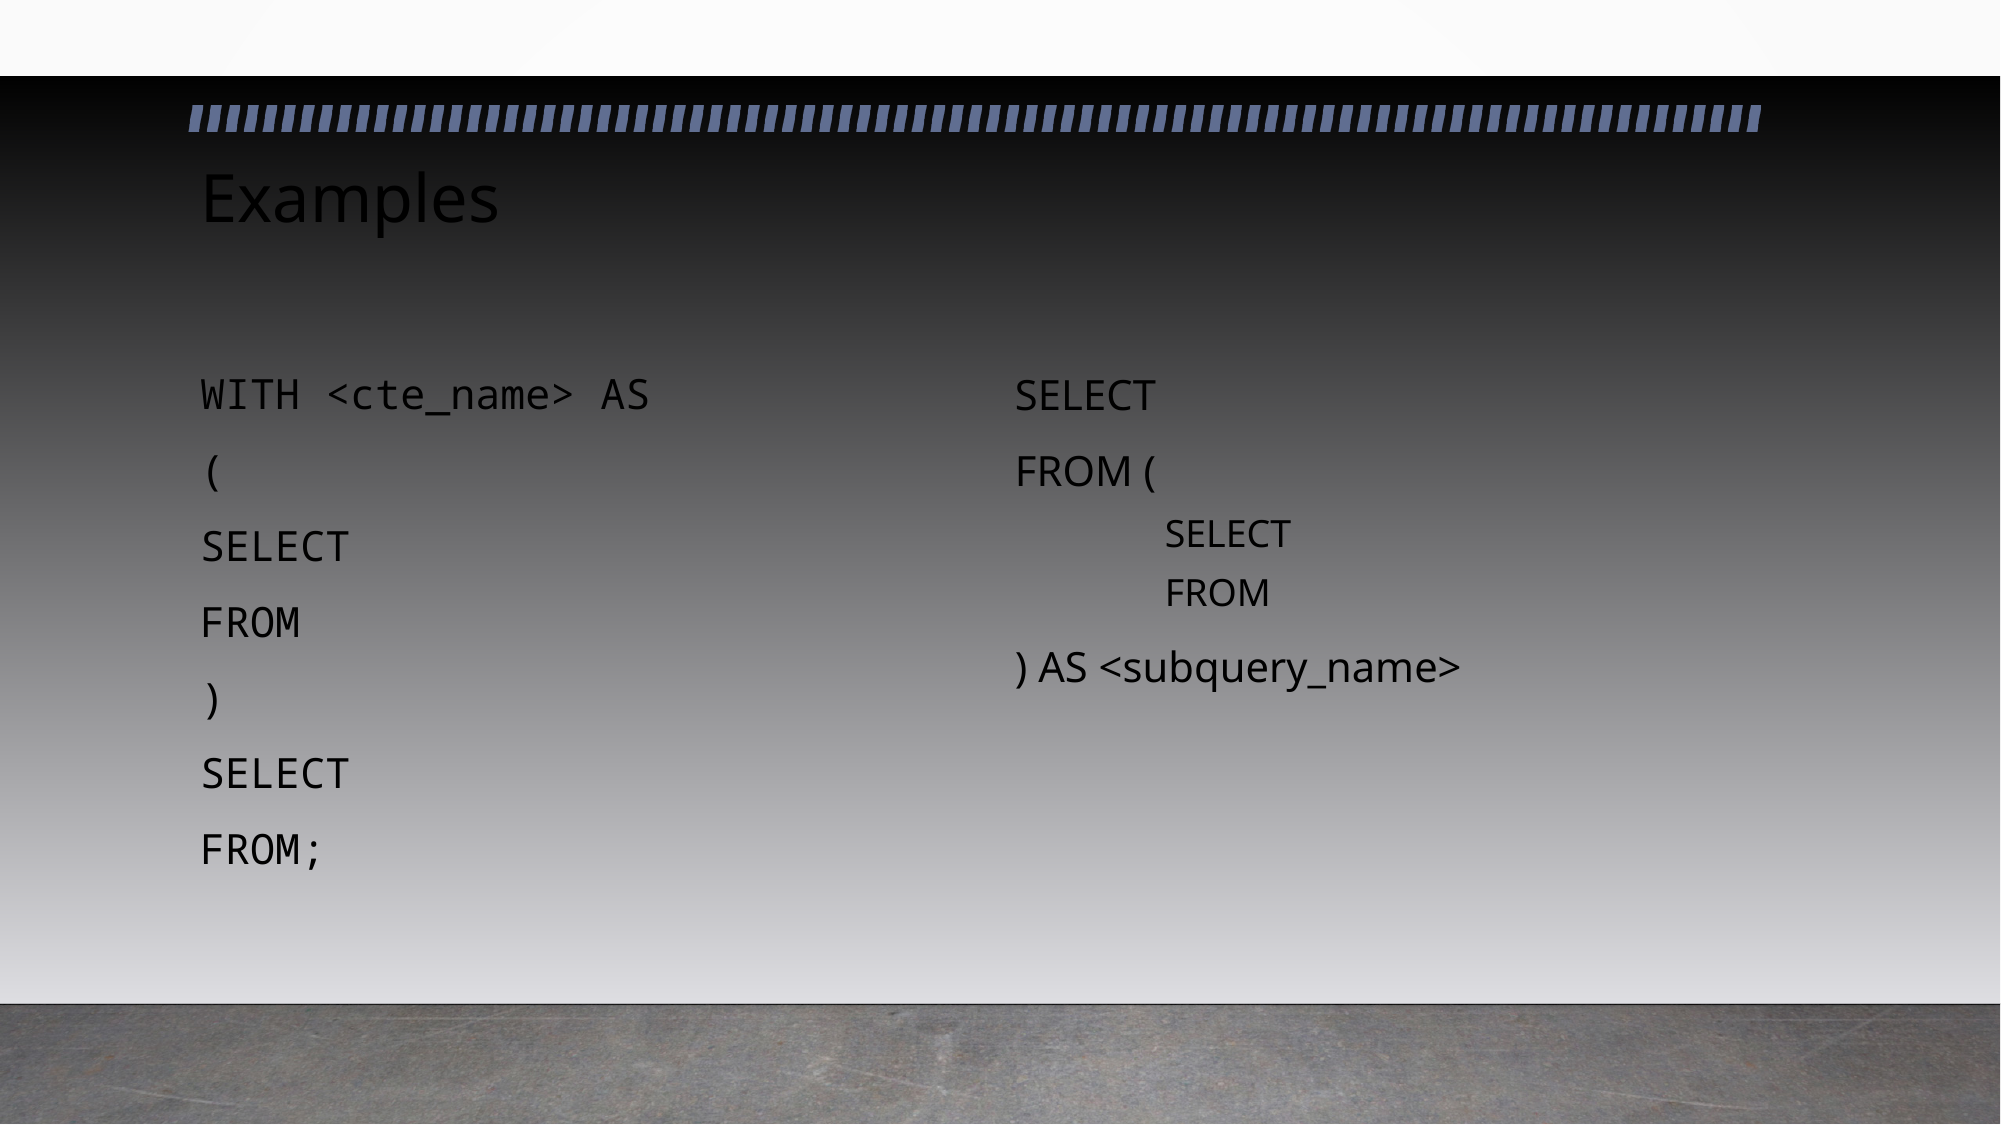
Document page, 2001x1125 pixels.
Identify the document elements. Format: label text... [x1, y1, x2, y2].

list WITH <cte_name> AS ( SELECT FROM ) SELECT FROM; [185, 355, 948, 896]
title Examples [185, 157, 1762, 331]
list SELECT FROM ( SELECT FROM ) AS <subquery_name> [999, 356, 1762, 896]
